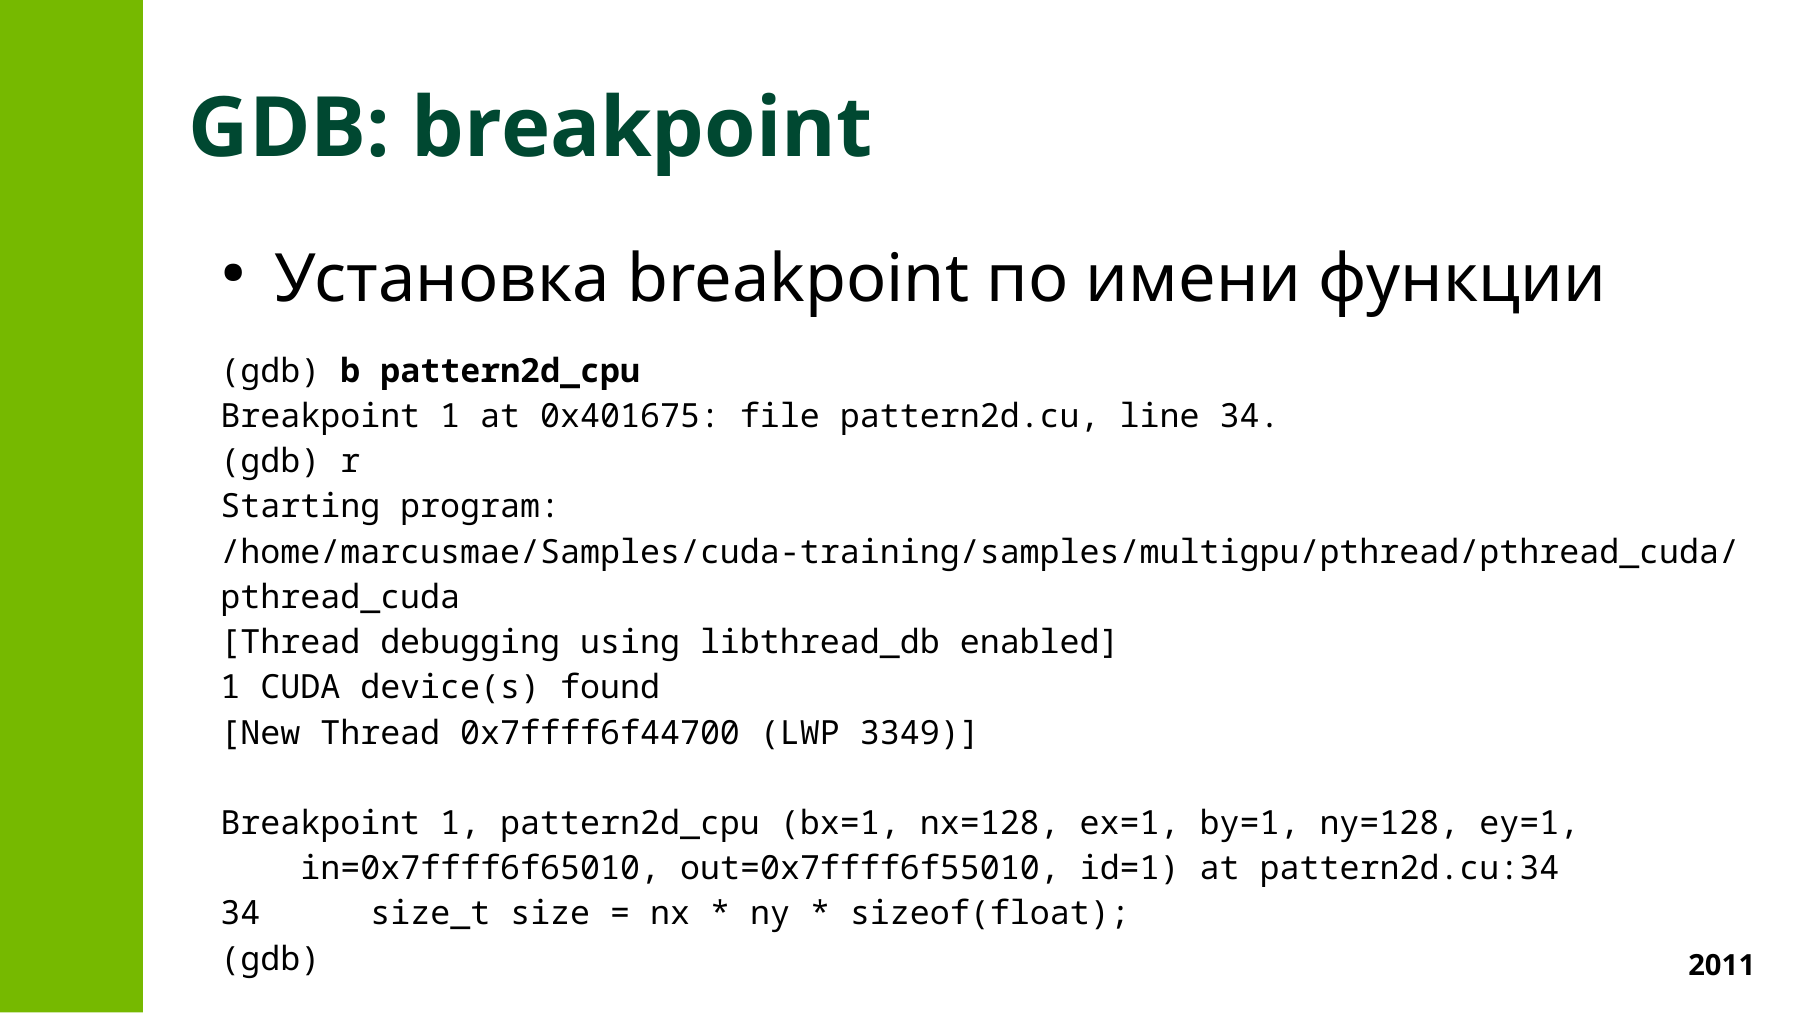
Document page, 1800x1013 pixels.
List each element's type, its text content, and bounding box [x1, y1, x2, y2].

text_box (gdb) b pattern2d_cpu Breakpoint 1 at 0x401675: file pattern2d.cu, line 34. (gdb) r Starting program: /home/marcusmae/Samples/cuda-training/samples/multigpu/pthread/pthread_cuda/pthread_cuda [Thread debugging using libthread_db enabled] 1 CUDA device(s) found [New Thread 0x7ffff6f44700 (LWP 3349)] Breakpoint 1, pattern2d_cpu (bx=1, nx=128, ex=1, by=1, ny=128, ey=1, in=0x7ffff6f65010, out=0x7ffff6f55010, id=1) at pattern2d.cu:34 34 size_t size = nx * ny * sizeof(float); (gdb) [205, 339, 1800, 1013]
list Установка breakpoint по имени функции [188, 227, 1733, 976]
title GDB: breakpoint [188, 40, 1733, 211]
